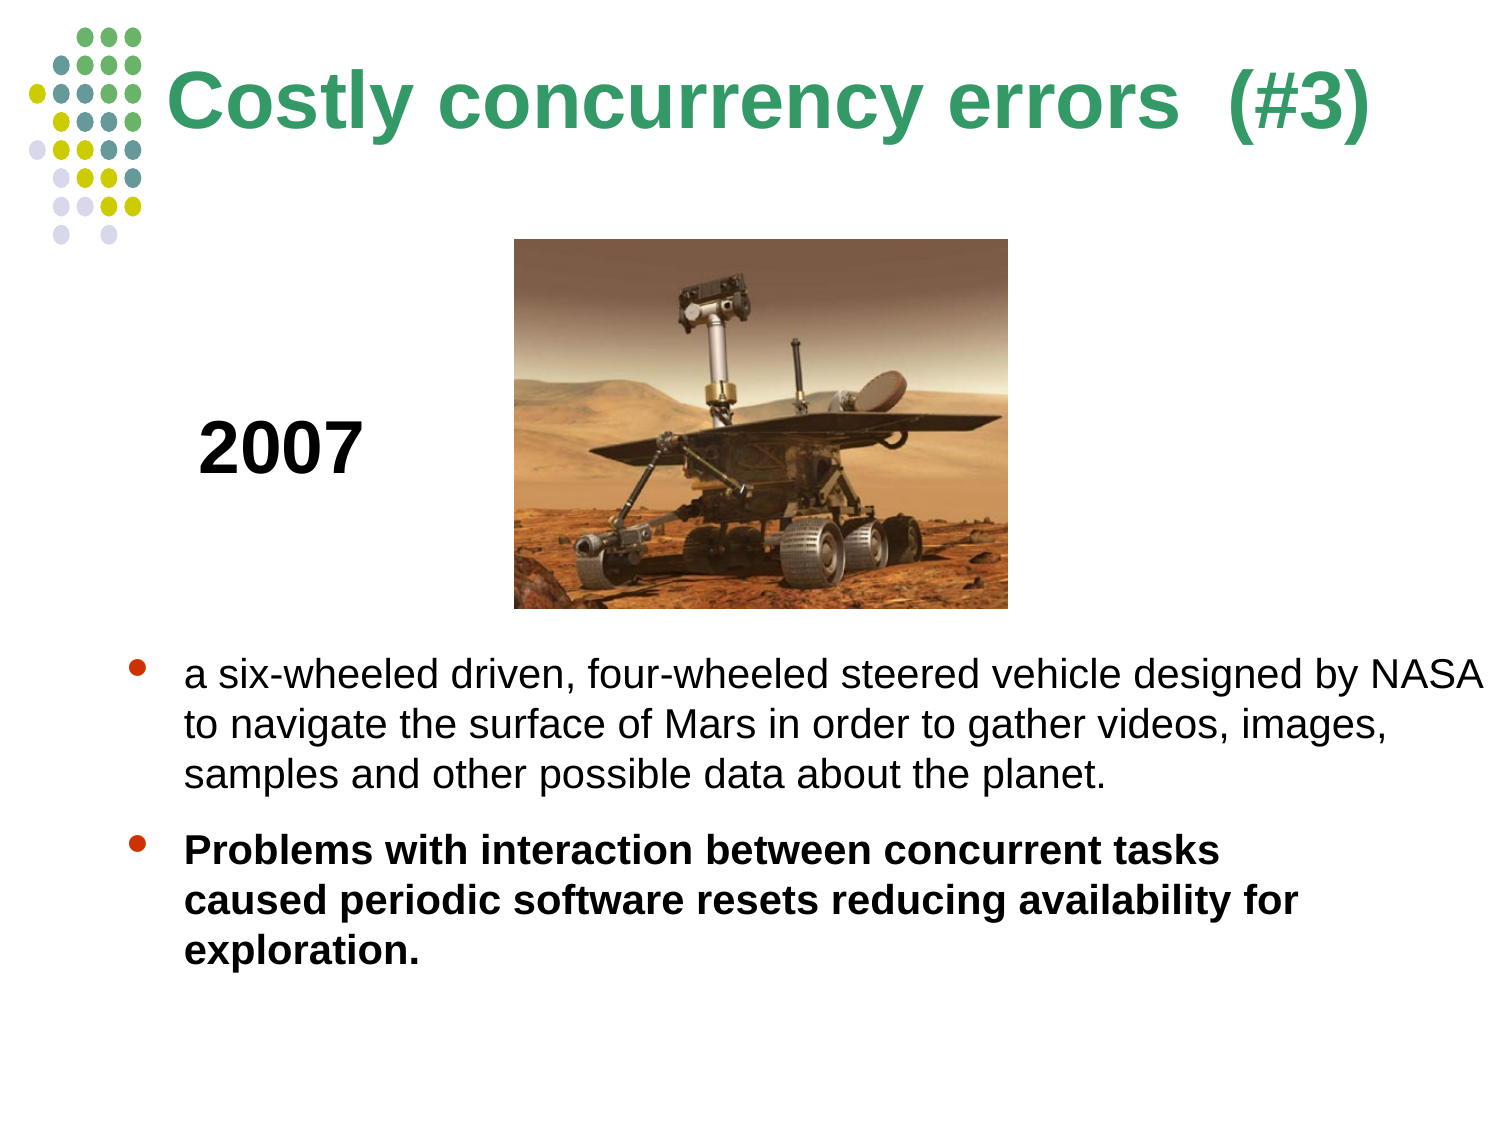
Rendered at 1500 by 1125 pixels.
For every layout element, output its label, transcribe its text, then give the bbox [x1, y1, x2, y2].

text_box 2007 [183, 390, 510, 497]
picture [514, 239, 1008, 609]
title Costly concurrency errors (#3) [151, 40, 1390, 176]
list a six-wheeled driven, four-wheeled steered vehicle designed by NASA to navigate the surface of Mars in order to gather videos, images, samples and other possible data about the planet. Problems with interaction between concurrent tasks caused periodic software resets reducing availability for exploration. [75, 638, 1500, 1090]
